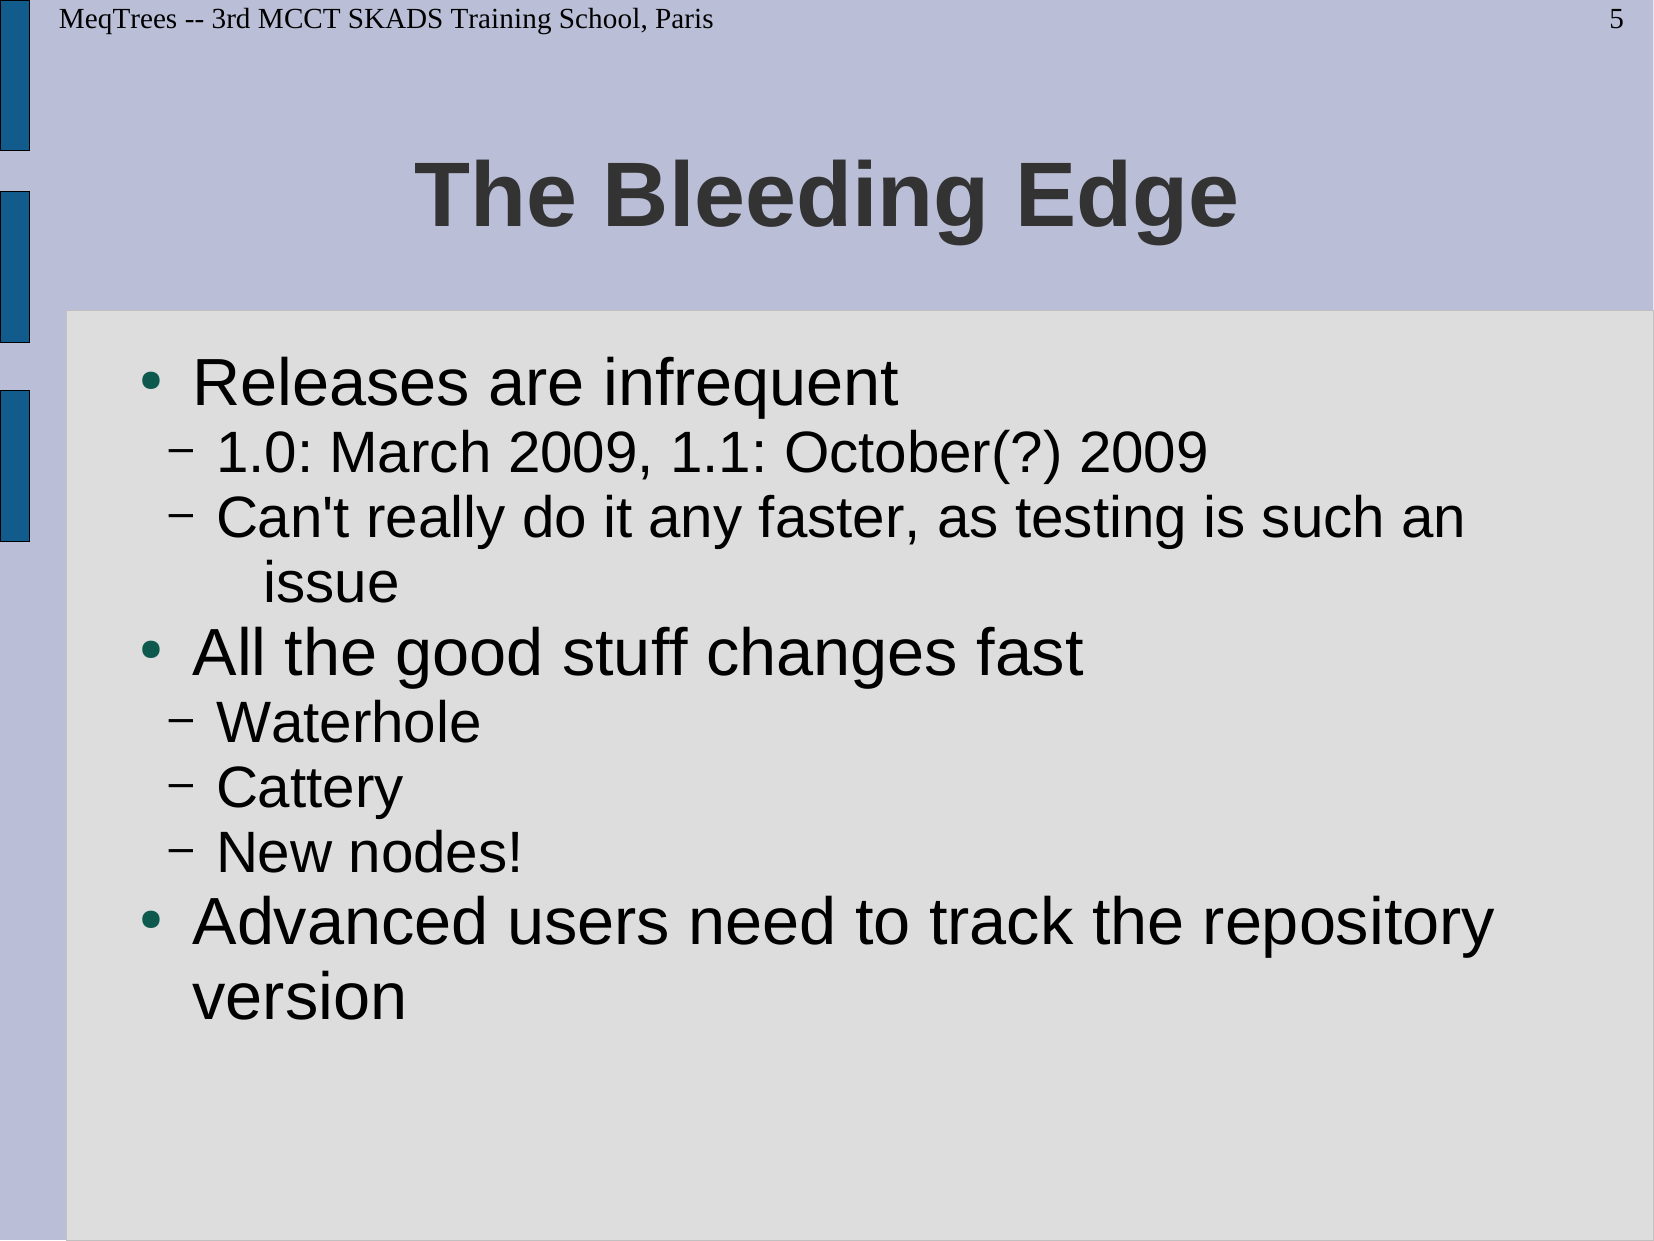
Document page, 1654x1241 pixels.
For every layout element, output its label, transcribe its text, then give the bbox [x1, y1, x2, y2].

list Releases are infrequent 1.0: March 2009, 1.1: October(?) 2009 Can't really do it any faster, as testing is such an issue All the good stuff changes fast Waterhole Cattery New nodes! Advanced users need to track the repository version [121, 344, 1534, 1149]
title The Bleeding Edge [121, 98, 1534, 291]
